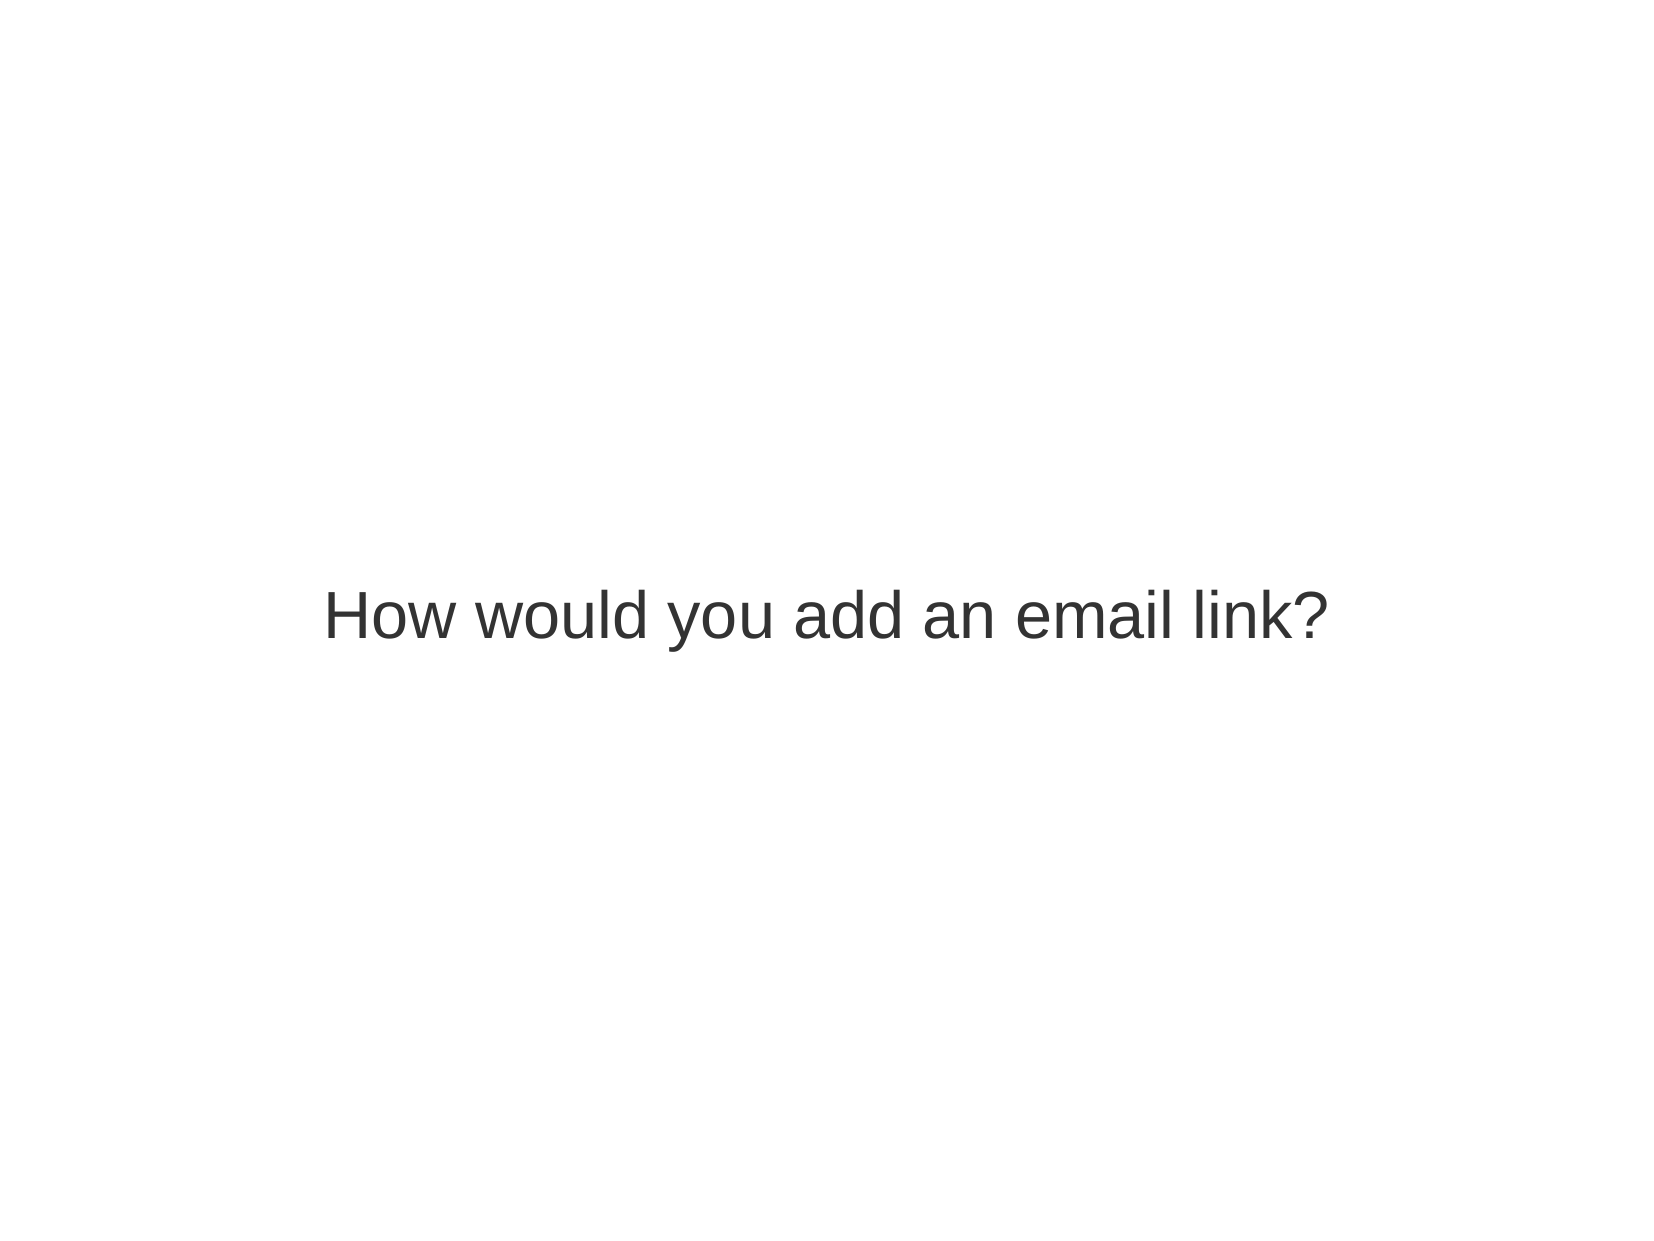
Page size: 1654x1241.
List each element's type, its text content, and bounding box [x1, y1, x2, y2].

subtitle How would you add an email link? [82, 49, 1571, 1182]
